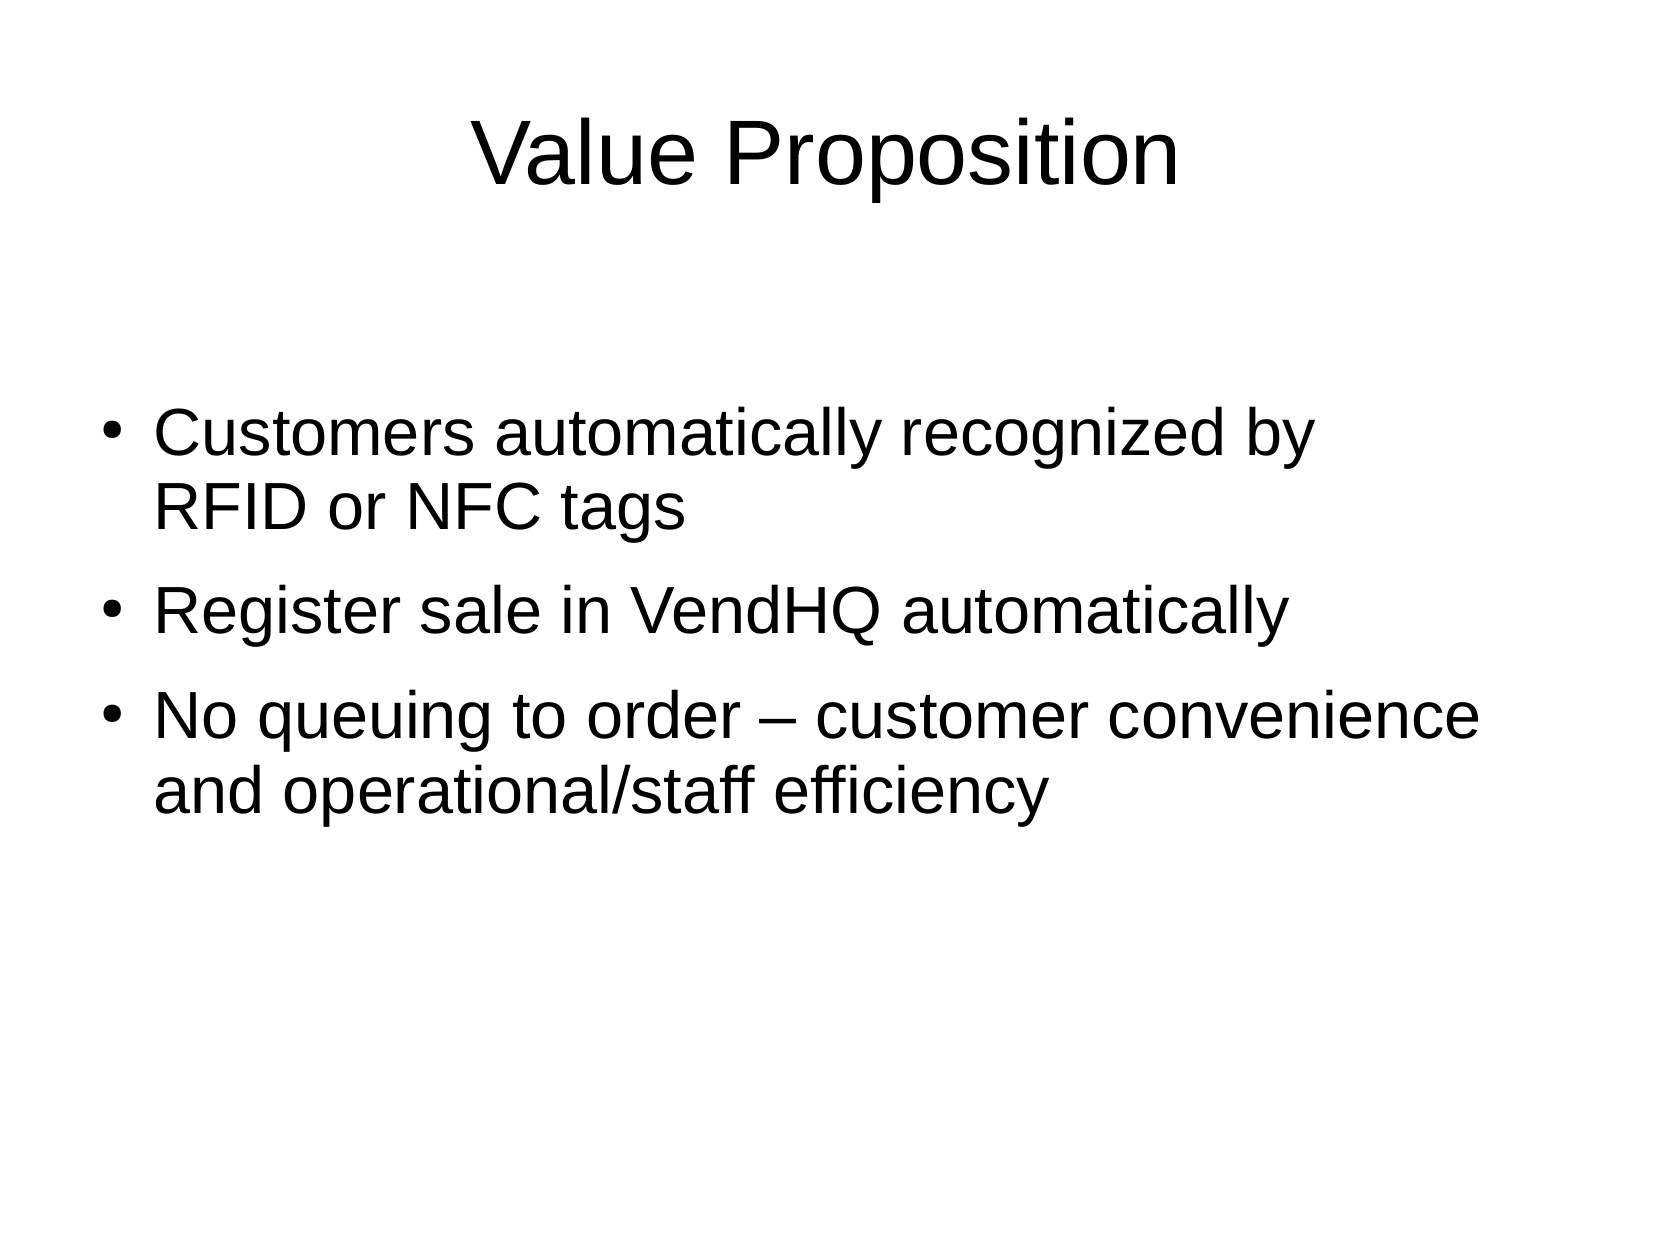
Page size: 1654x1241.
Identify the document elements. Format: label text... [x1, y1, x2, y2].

list Customers automatically recognized by RFID or NFC tags Register sale in VendHQ automatically No queuing to order – customer convenience and operational/staff efficiency [82, 290, 1538, 1010]
title Value Proposition [82, 49, 1571, 257]
